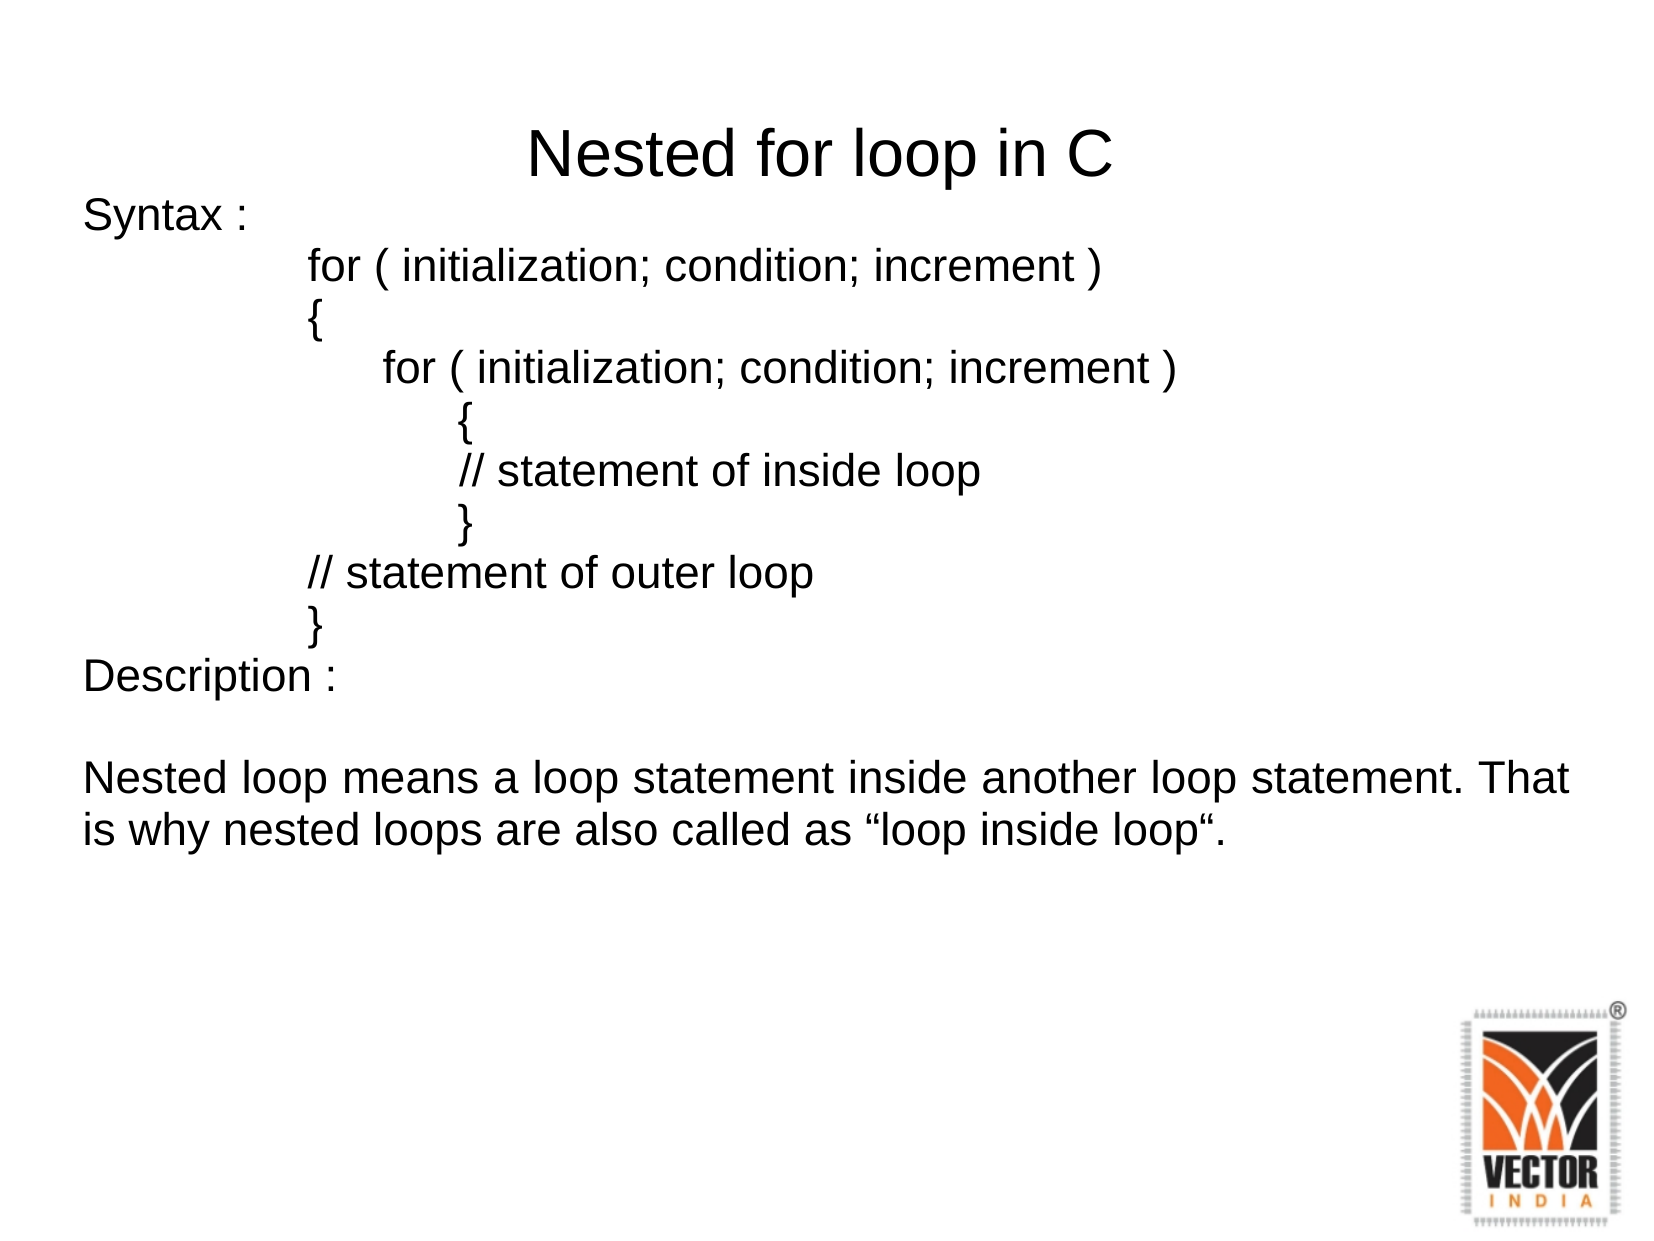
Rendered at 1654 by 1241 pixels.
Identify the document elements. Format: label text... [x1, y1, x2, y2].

picture [1432, 996, 1654, 1237]
subtitle Syntax : for ( initialization; condition; increment ) { for ( initialization; condition; increment ) { // statement of inside loop } // statement of outer loop } Description : Nested loop means a loop statement inside another loop statement. That is why nested loops are also called as “loop inside loop“. [82, 0, 1571, 1241]
